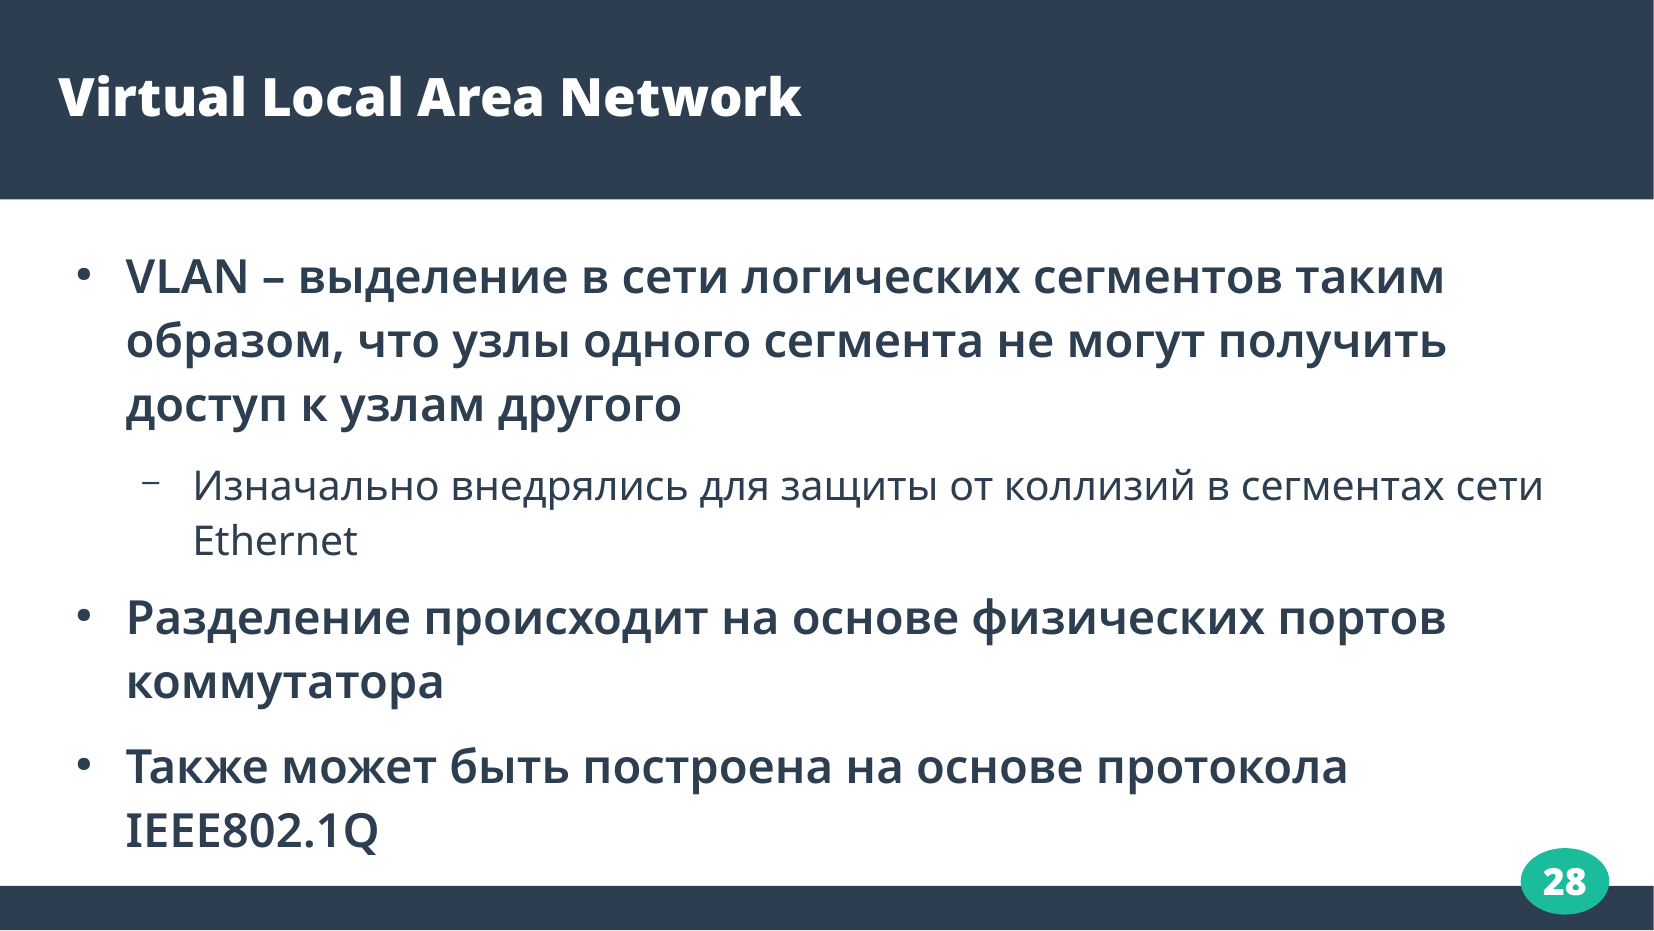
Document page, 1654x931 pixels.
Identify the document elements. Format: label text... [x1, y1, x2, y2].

title Virtual Local Area Network [59, 37, 1595, 155]
list VLAN – выделение в сети логических сегментов таким образом, что узлы одного сегмента не могут получить доступ к узлам другого Изначально внедрялись для защиты от коллизий в сегментах сети Ethernet Разделение происходит на основе физических портов коммутатора Также может быть построена на основе протокола IEEE802.1Q [59, 243, 1595, 864]
